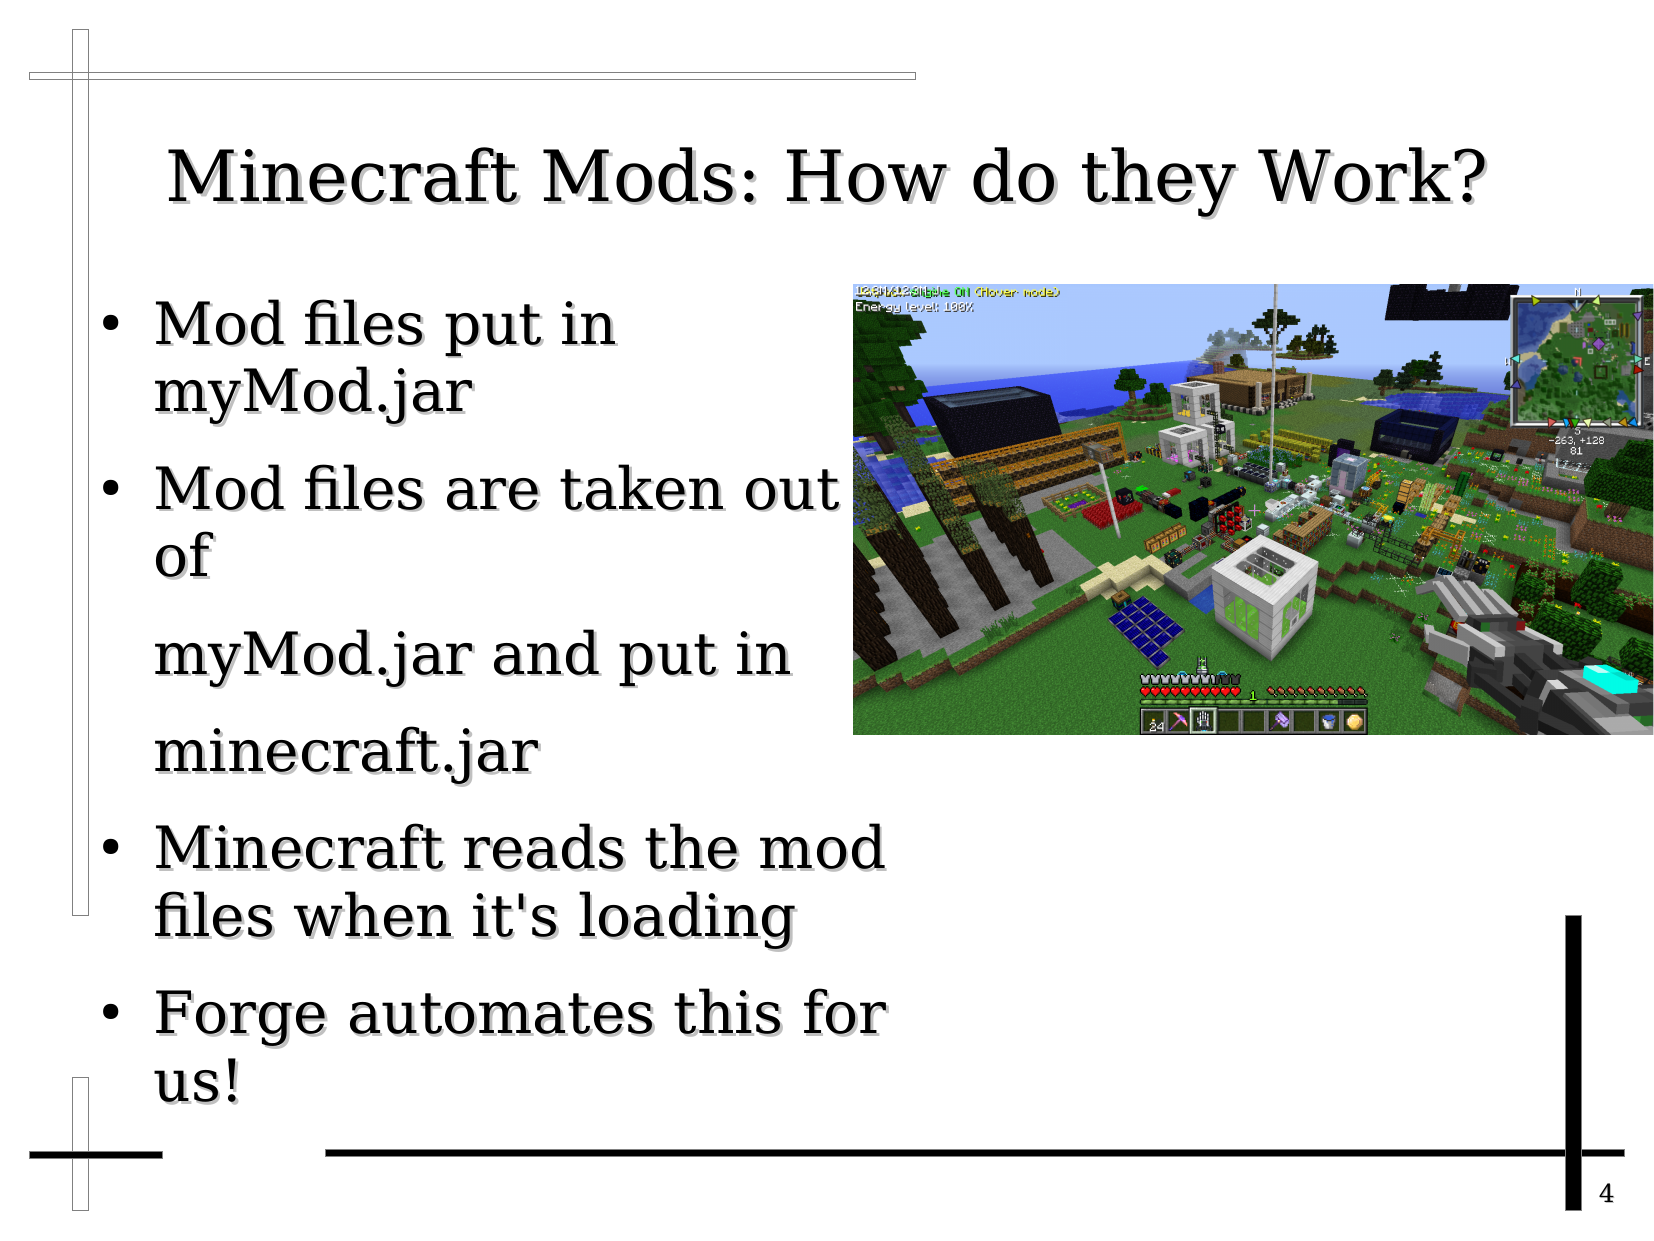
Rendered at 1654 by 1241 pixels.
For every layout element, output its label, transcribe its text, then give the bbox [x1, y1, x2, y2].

list Mod files put in myMod.jar Mod files are taken out of myMod.jar and put in minecraft.jar Minecraft reads the mod files when it's loading Forge automates this for us! [82, 290, 901, 1116]
title Minecraft Mods: How do they Work? [121, 88, 1534, 266]
picture [853, 284, 1654, 736]
